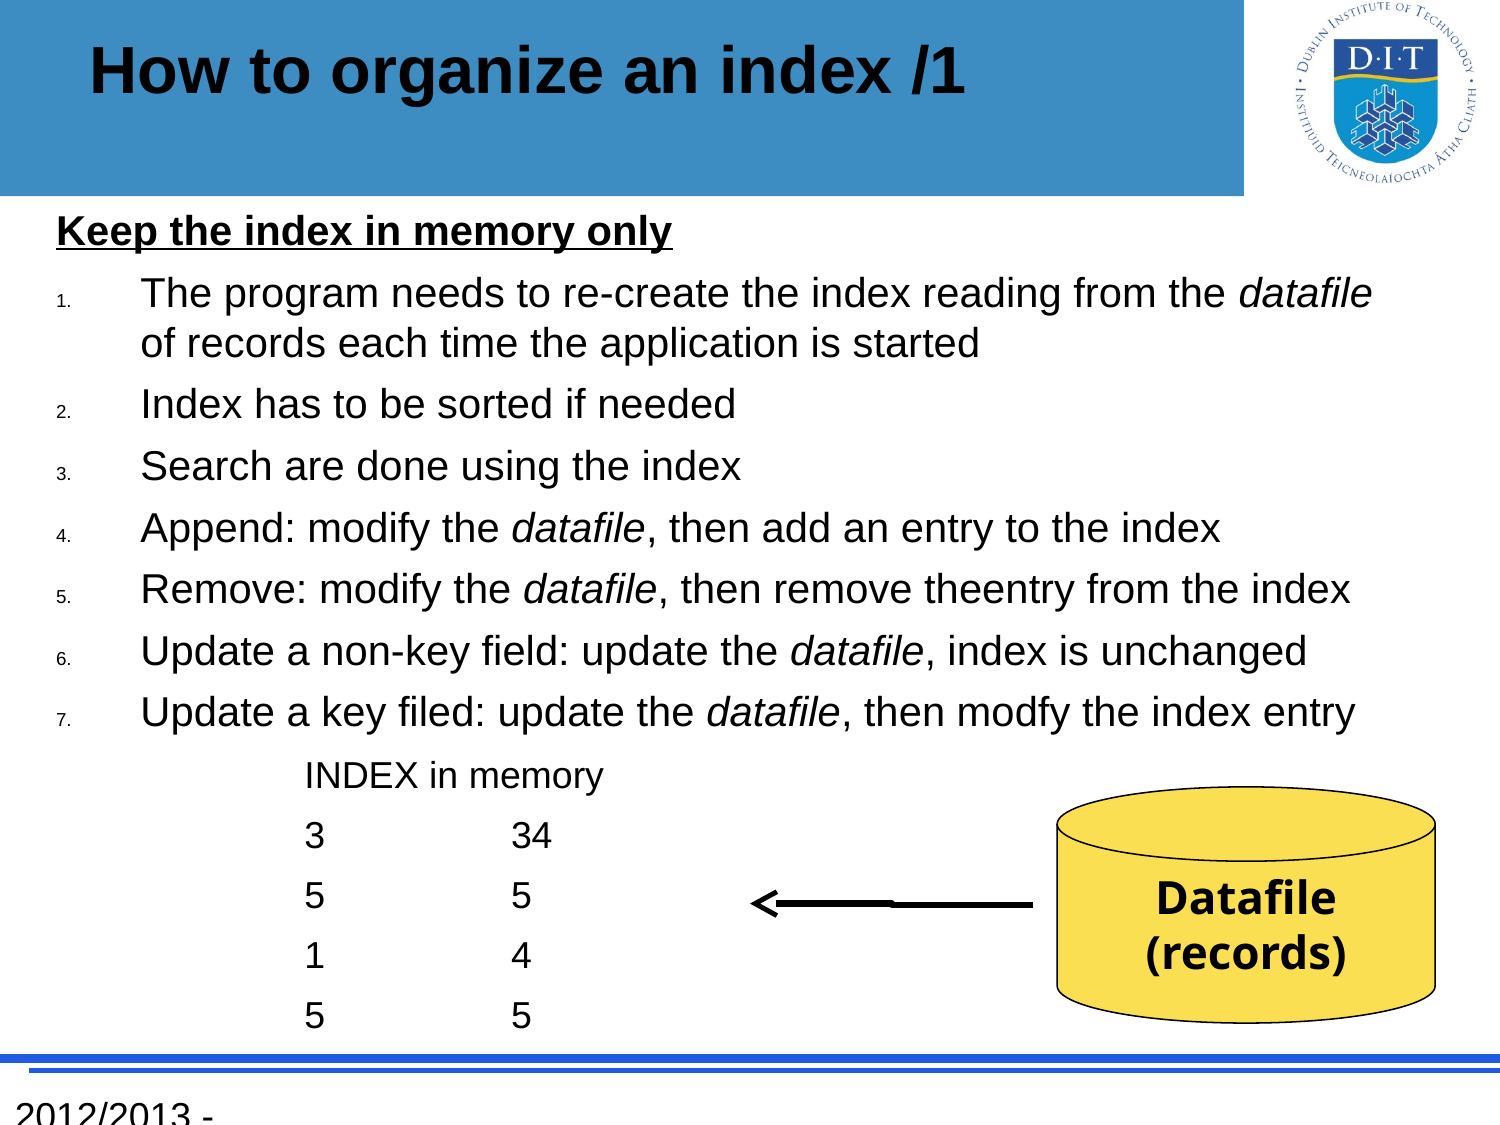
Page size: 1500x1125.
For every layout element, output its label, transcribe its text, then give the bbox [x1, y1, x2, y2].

table_cell 34 [496, 807, 703, 867]
slide_number 2012/2013 - DT228/4 [0, 1084, 350, 1125]
title How to organize an index /1 [75, 19, 1105, 182]
table_cell 5 [289, 867, 496, 927]
text_box Datafile (records) [1057, 786, 1436, 1024]
table_cell 5 [496, 867, 703, 927]
picture [1293, 0, 1478, 185]
list Keep the index in memory only The program needs to re-create the index reading from the datafile of records each time the application is started Index has to be sorted if needed Search are done using the index Append: modify the datafile, then add an entry to the index Remove: modify the datafile, then remove theentry from the index Update a non-key field: update the datafile, index is unchanged Update a key filed: update the datafile, then modfy the index entry [41, 196, 1392, 997]
table_cell 1 [289, 927, 496, 987]
table_cell 5 [289, 987, 496, 1047]
table_cell 4 [496, 927, 703, 987]
table_cell 5 [496, 987, 703, 1047]
table_cell 3 [289, 807, 496, 867]
table_header INDEX in memory [289, 747, 703, 807]
